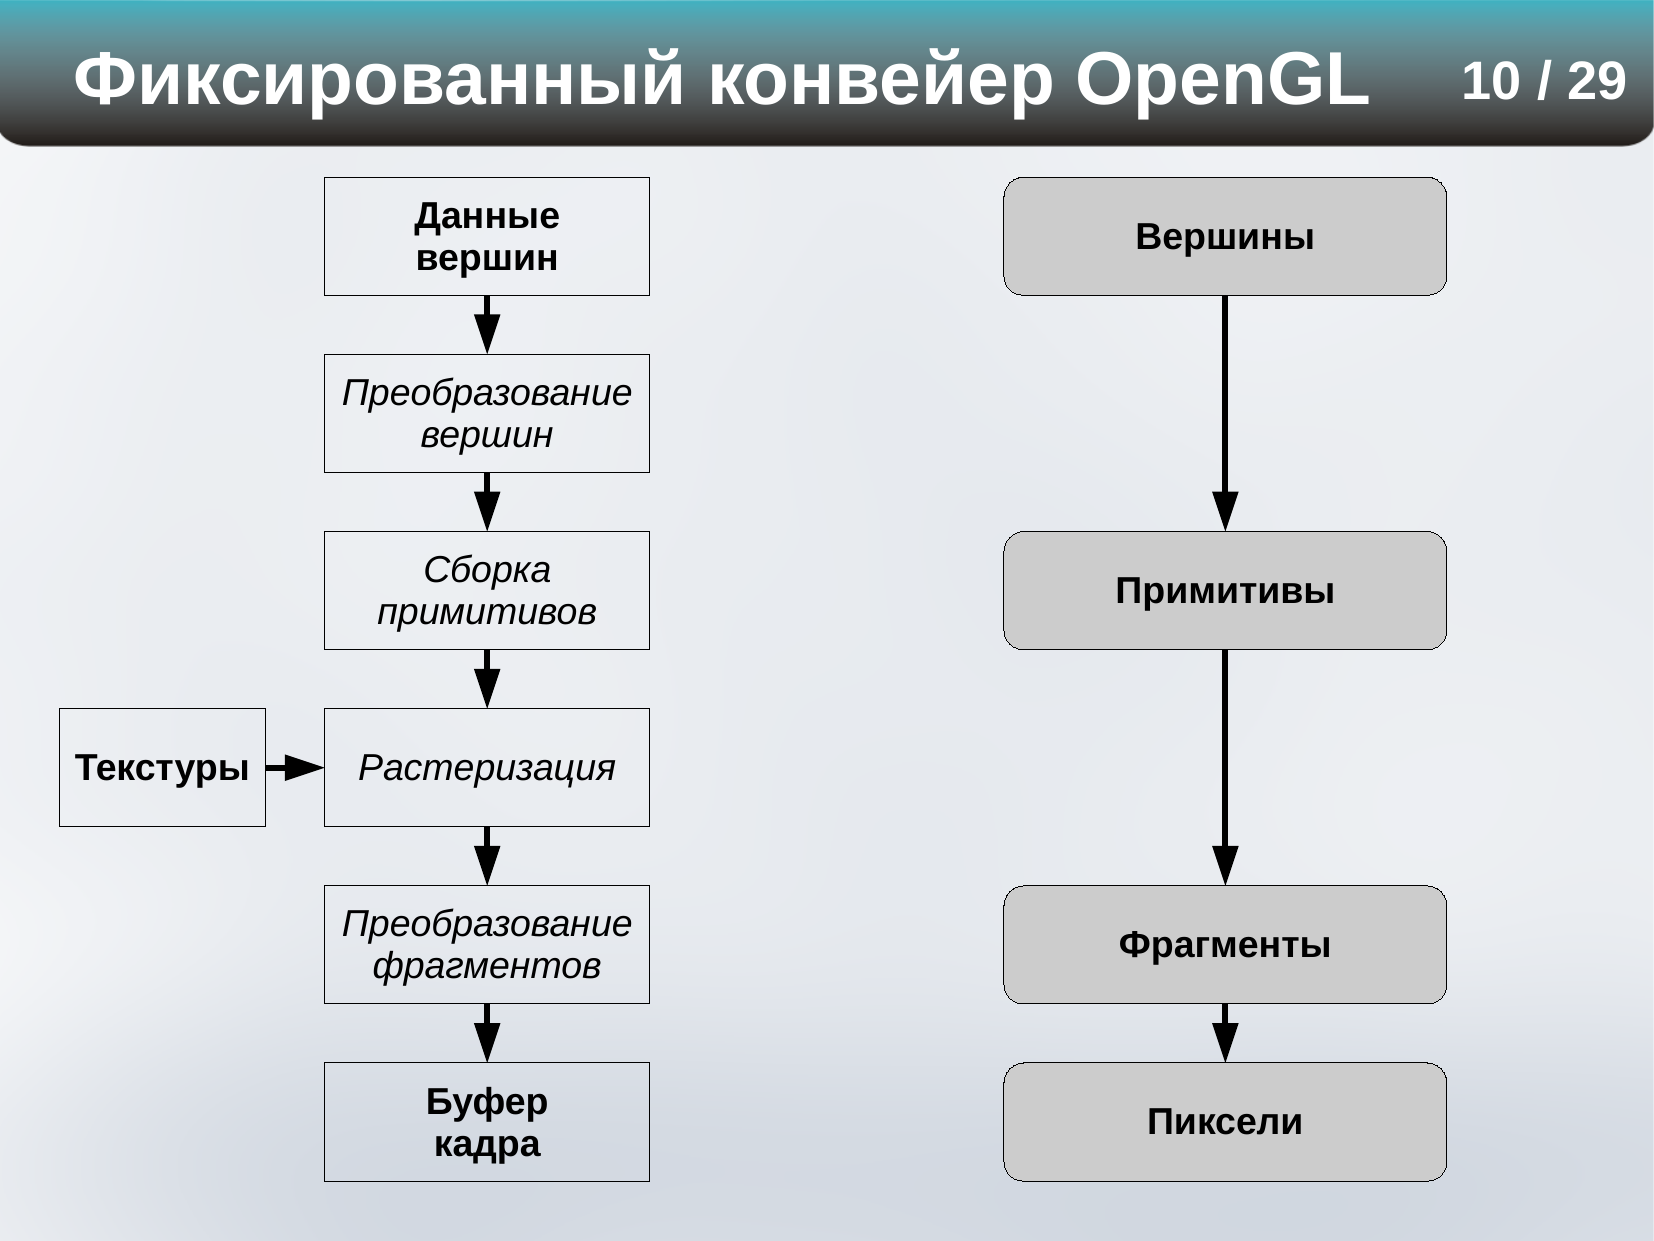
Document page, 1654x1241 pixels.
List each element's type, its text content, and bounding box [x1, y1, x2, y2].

text_box Вершины [1003, 177, 1447, 296]
text_box <номер> / 29 [1446, 42, 1654, 179]
text_box Преобразование фрагментов [324, 885, 650, 1004]
text_box Фрагменты [1003, 885, 1447, 1004]
text_box Сборка примитивов [324, 531, 650, 650]
text_box Преобразование вершин [324, 354, 650, 473]
text_box Текстуры [59, 708, 266, 827]
text_box Фиксированный конвейер OpenGL [59, 29, 1388, 129]
picture [0, 0, 1654, 1241]
text_box Растеризация [324, 708, 650, 827]
text_box Буфер кадра [324, 1062, 650, 1182]
text_box Примитивы [1003, 531, 1447, 650]
text_box Данные вершин [324, 177, 650, 296]
text_box Пиксели [1003, 1062, 1447, 1182]
